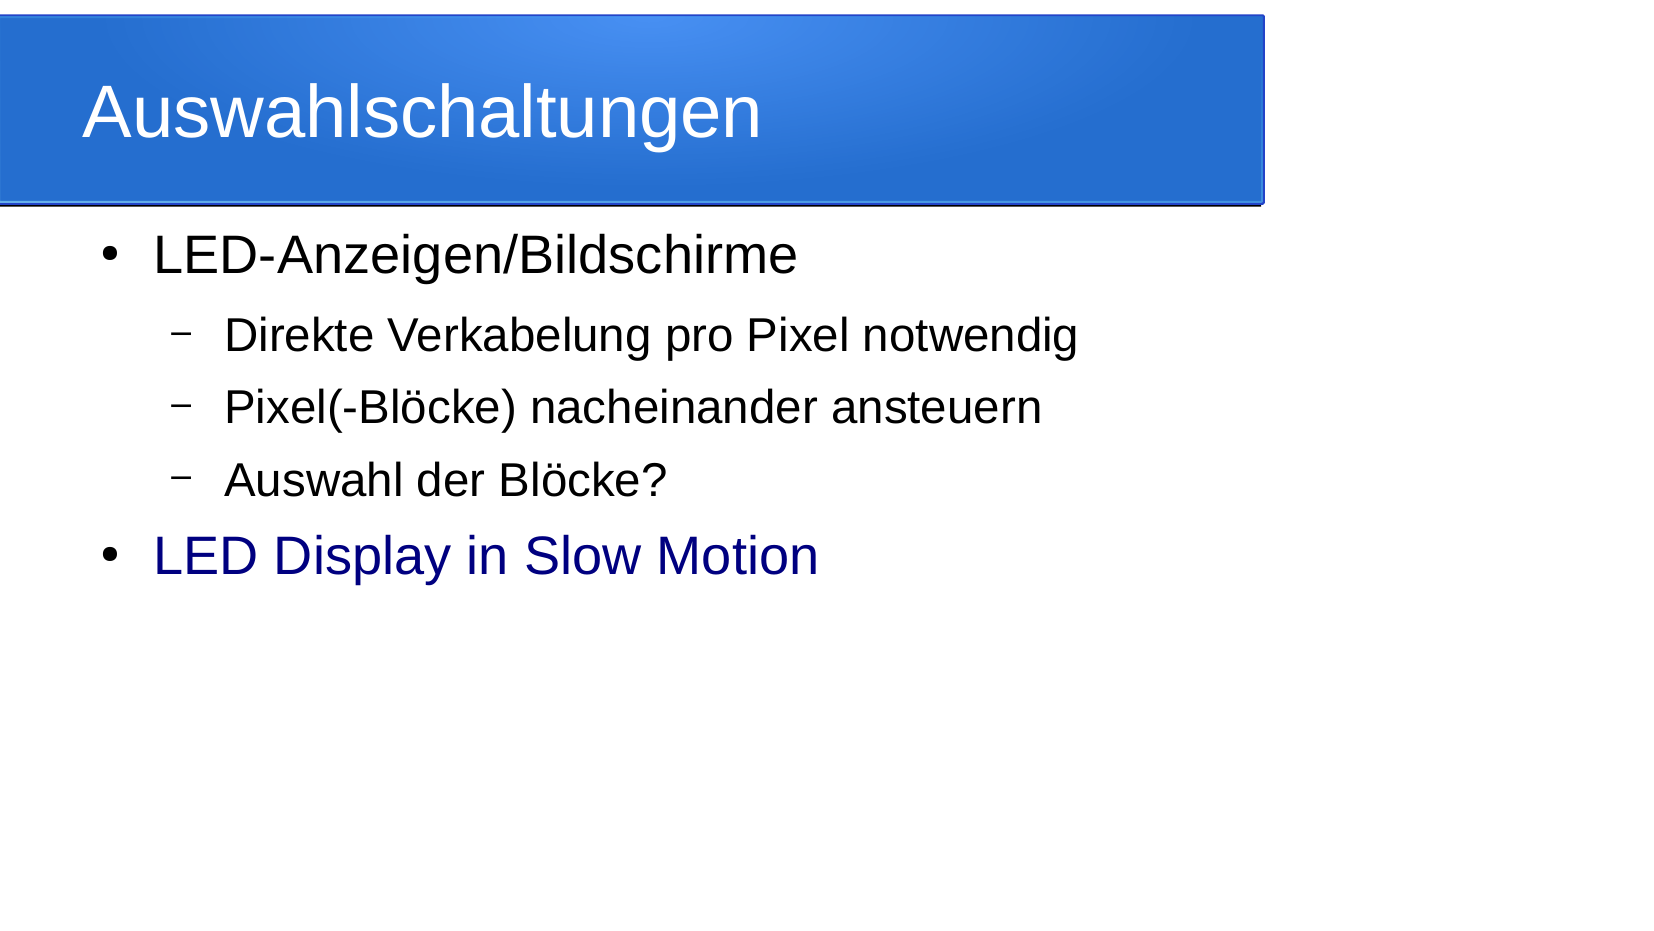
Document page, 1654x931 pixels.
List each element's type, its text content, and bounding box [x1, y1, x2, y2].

title Auswahlschaltungen [82, 35, 1235, 189]
list LED-Anzeigen/Bildschirme Direkte Verkabelung pro Pixel notwendig Pixel(-Blöcke) nacheinander ansteuern Auswahl der Blöcke? LED Display in Slow Motion [82, 224, 1571, 764]
